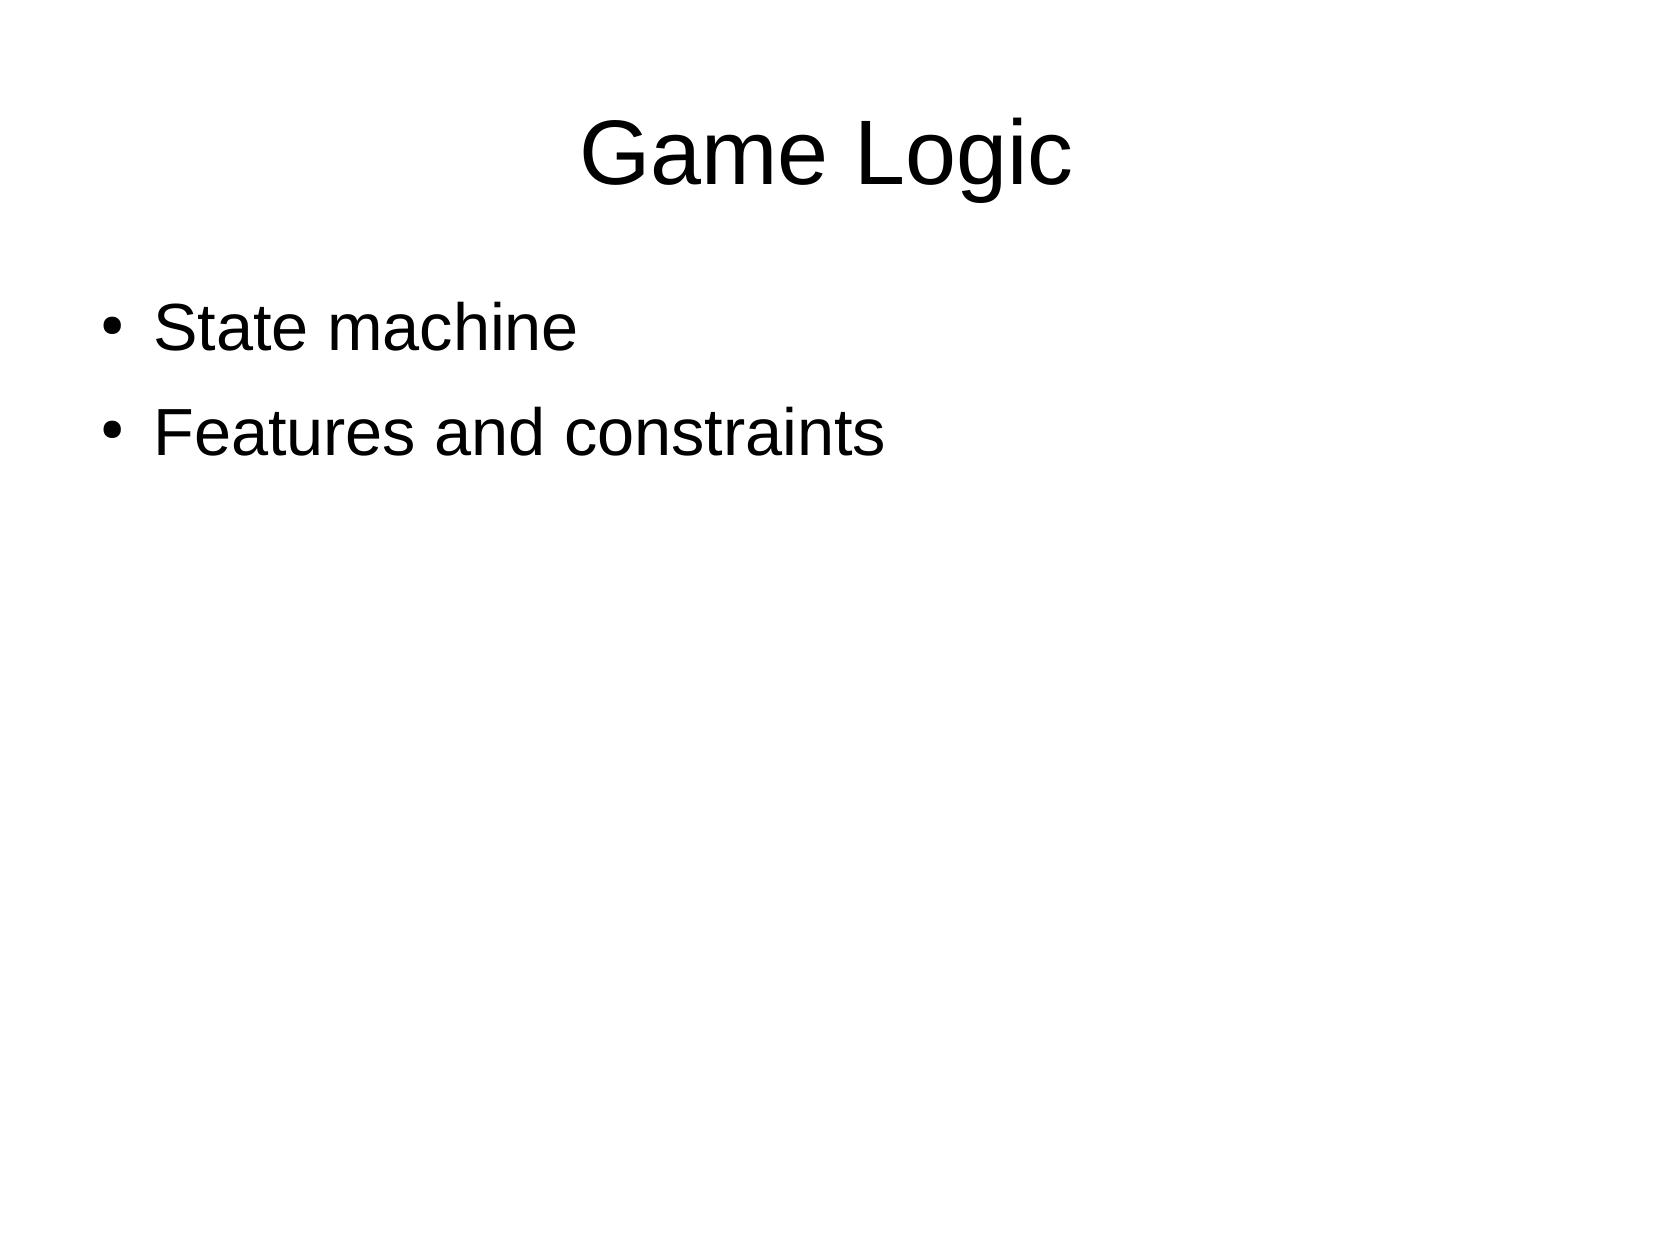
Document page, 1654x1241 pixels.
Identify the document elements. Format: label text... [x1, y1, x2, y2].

list State machine Features and constraints [82, 290, 1571, 1010]
title Game Logic [82, 49, 1571, 257]
